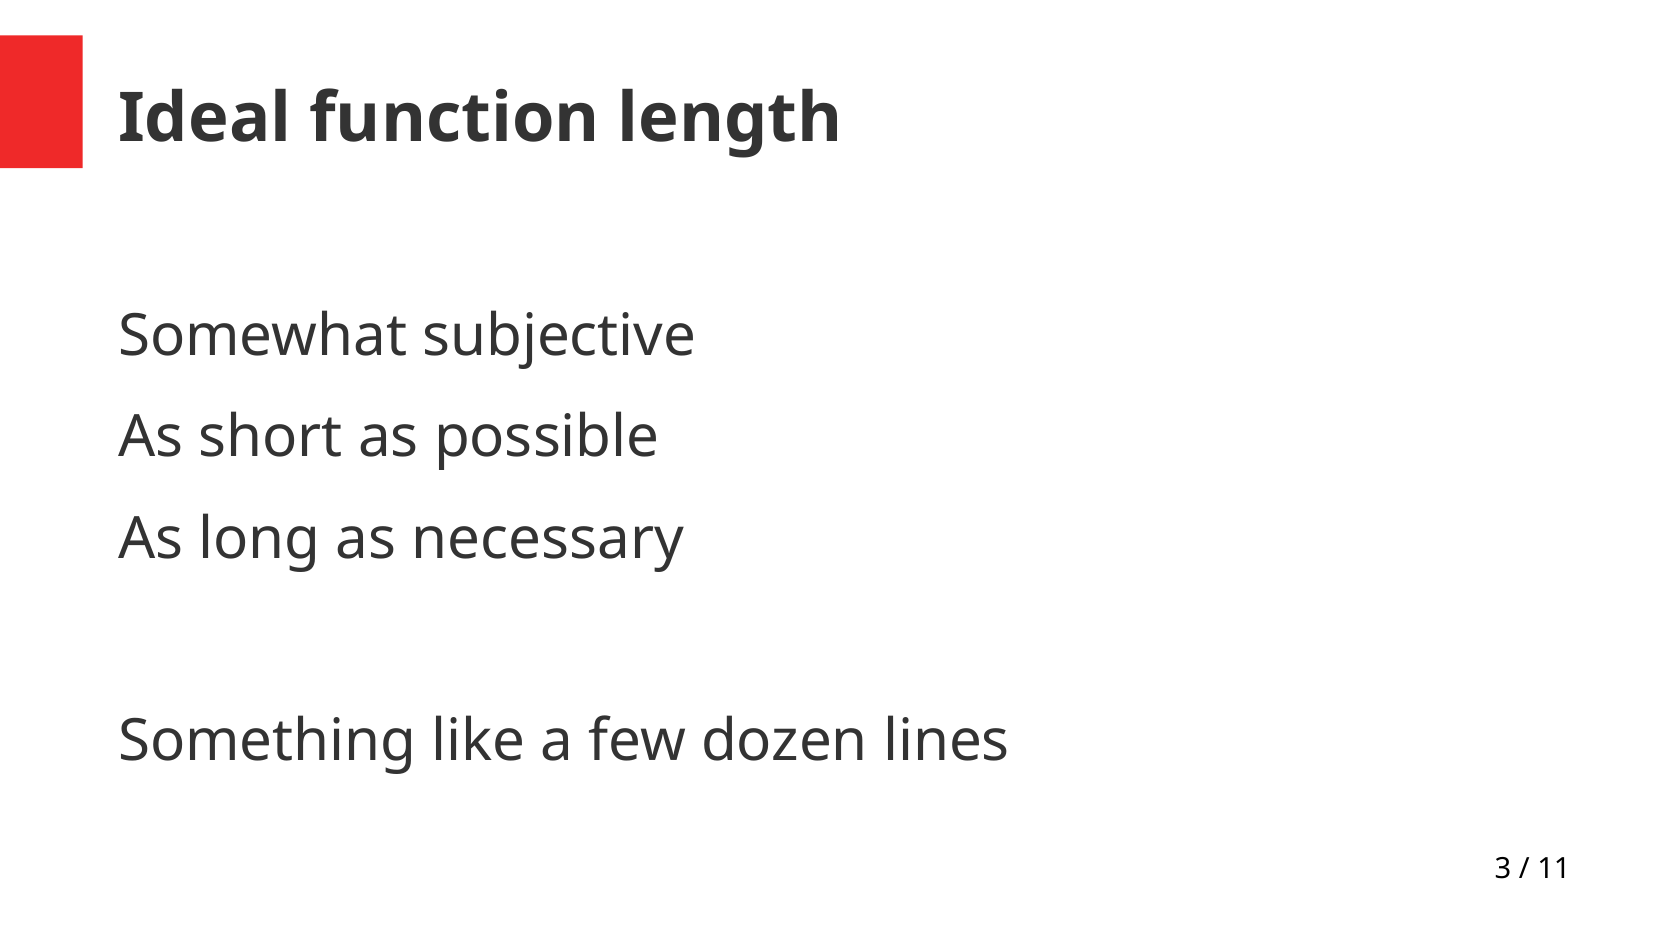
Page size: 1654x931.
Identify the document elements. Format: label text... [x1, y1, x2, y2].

title Ideal function length [118, 36, 1571, 193]
list Somewhat subjective As short as possible As long as necessary Something like a few dozen lines [118, 265, 1536, 806]
